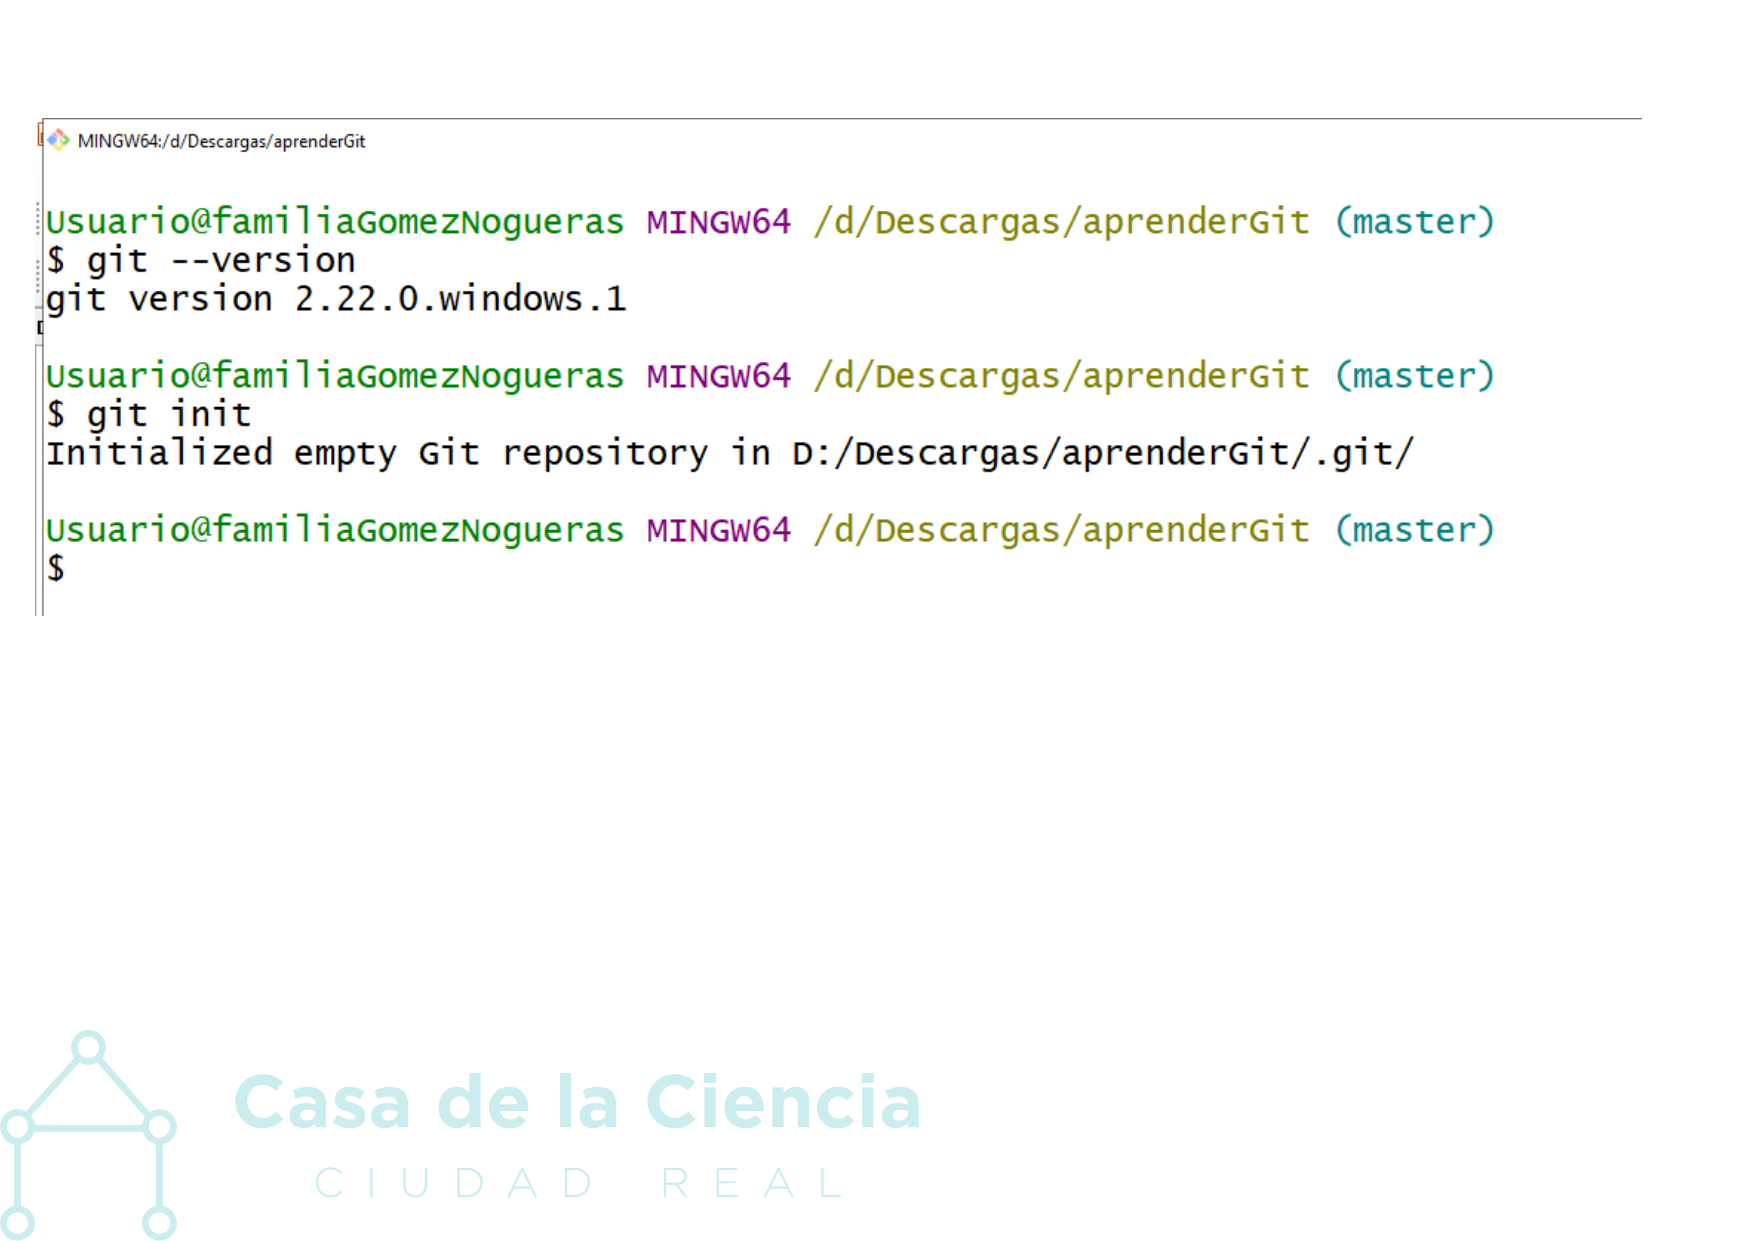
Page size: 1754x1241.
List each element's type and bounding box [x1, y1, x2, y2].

picture [35, 118, 1642, 617]
